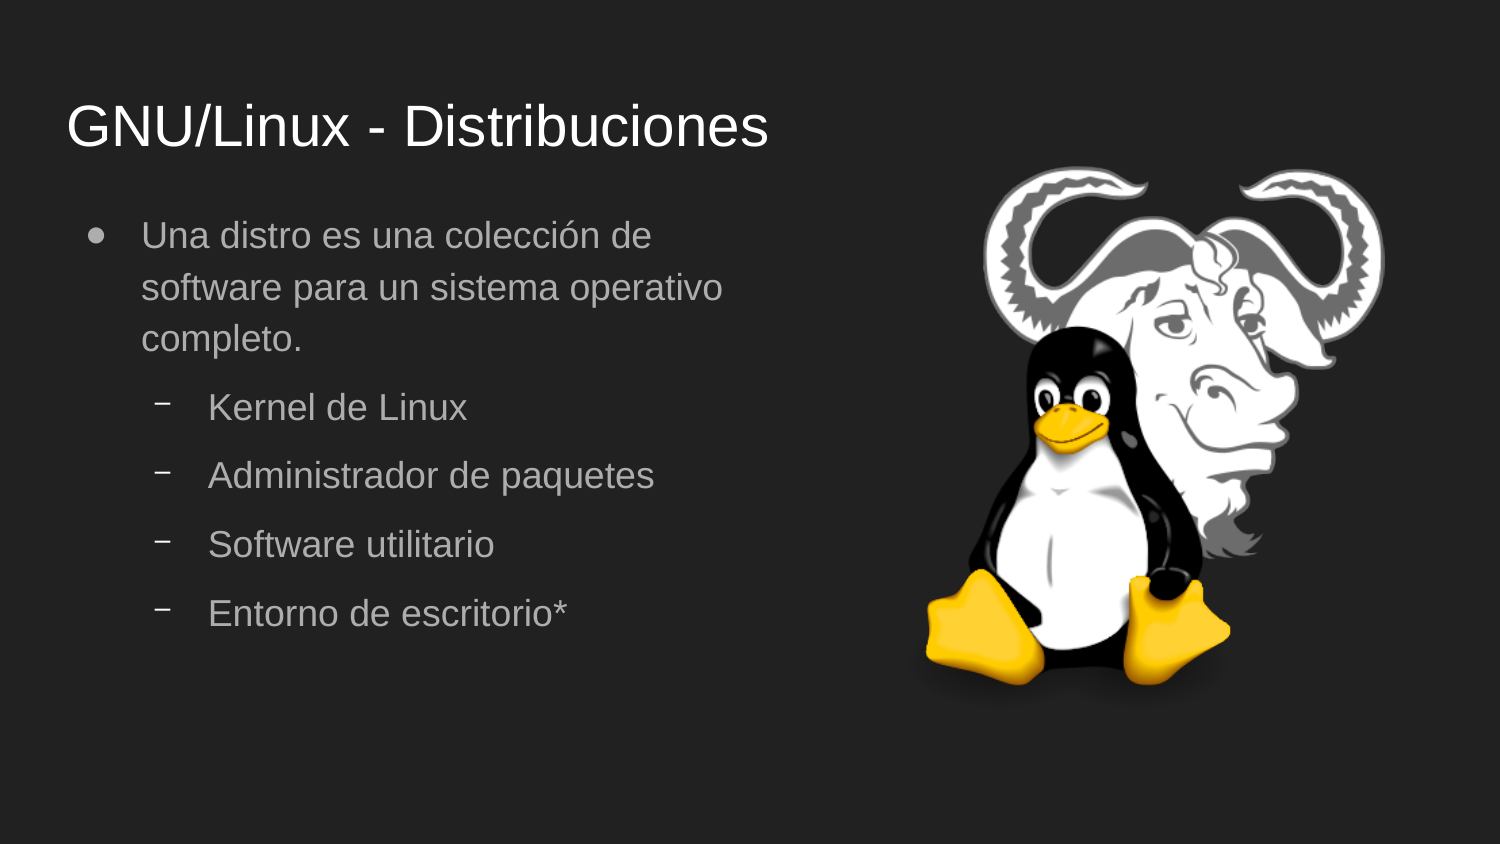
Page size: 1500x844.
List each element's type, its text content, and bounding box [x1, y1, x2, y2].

title GNU/Linux - Distribuciones [51, 72, 1449, 167]
list Una distro es una colección de software para un sistema operativo completo. Kernel de Linux Administrador de paquetes Software utilitario Entorno de escritorio* [51, 189, 750, 750]
picture [906, 166, 1385, 710]
